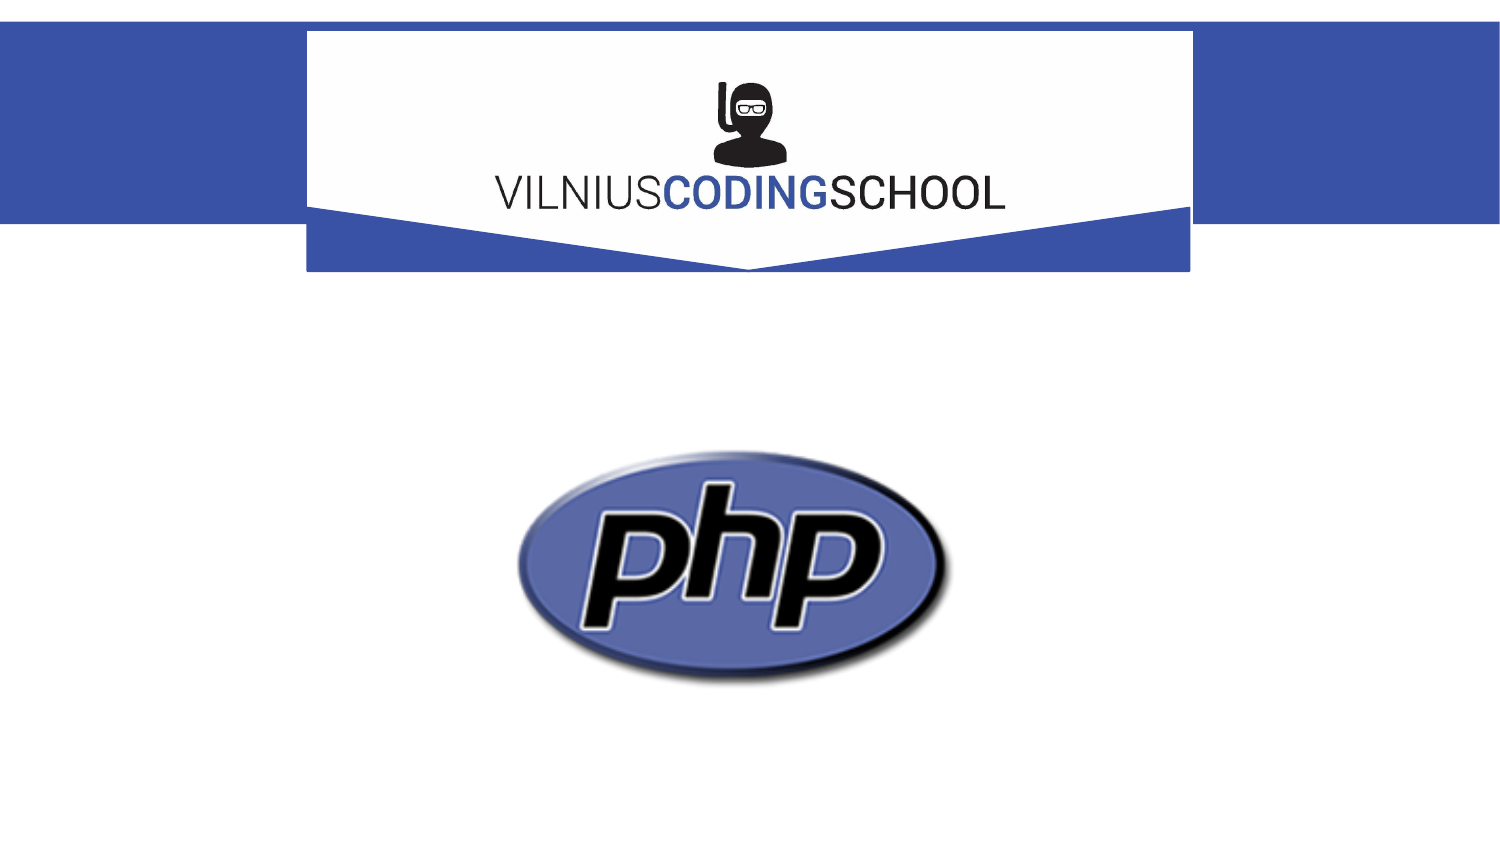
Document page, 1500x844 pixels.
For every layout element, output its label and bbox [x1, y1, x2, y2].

picture [307, 31, 1193, 272]
picture [474, 436, 981, 696]
text_box [307, 207, 1190, 272]
